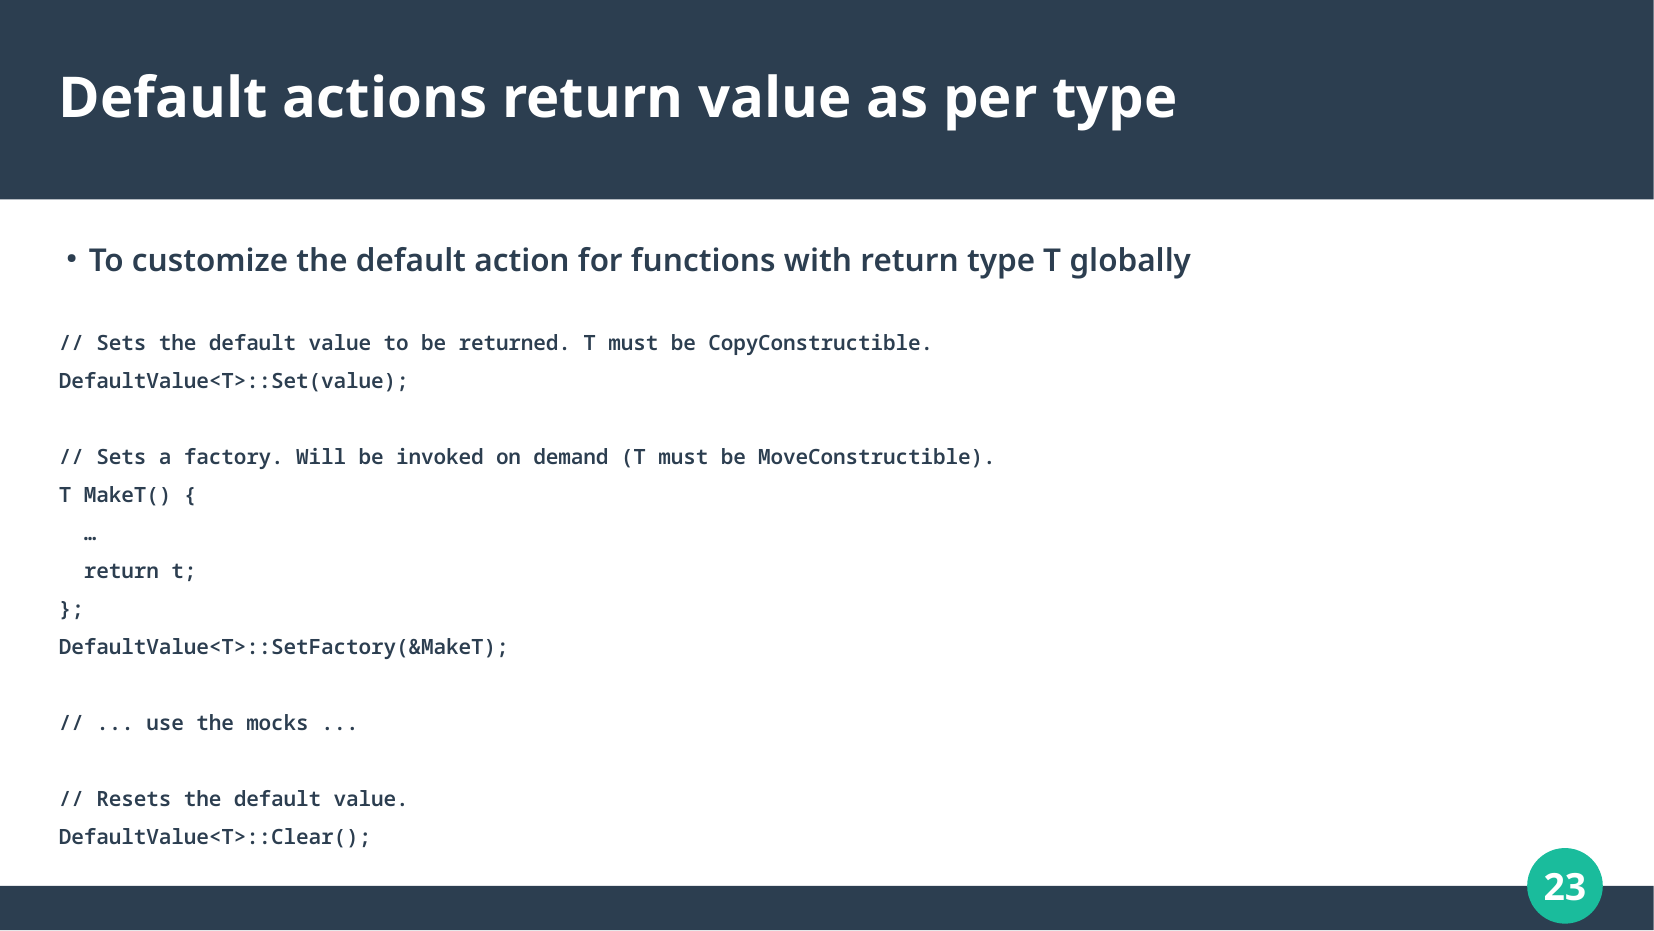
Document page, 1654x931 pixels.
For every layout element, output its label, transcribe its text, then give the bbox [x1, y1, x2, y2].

list To customize the default action for functions with return type T globally // Sets the default value to be returned. T must be CopyConstructible. DefaultValue<T>::Set(value); // Sets a factory. Will be invoked on demand (T must be MoveConstructible). T MakeT() { … return t; }; DefaultValue<T>::SetFactory(&MakeT); // ... use the mocks ... // Resets the default value. DefaultValue<T>::Clear(); [59, 237, 1595, 858]
title Default actions return value as per type [59, 37, 1595, 155]
